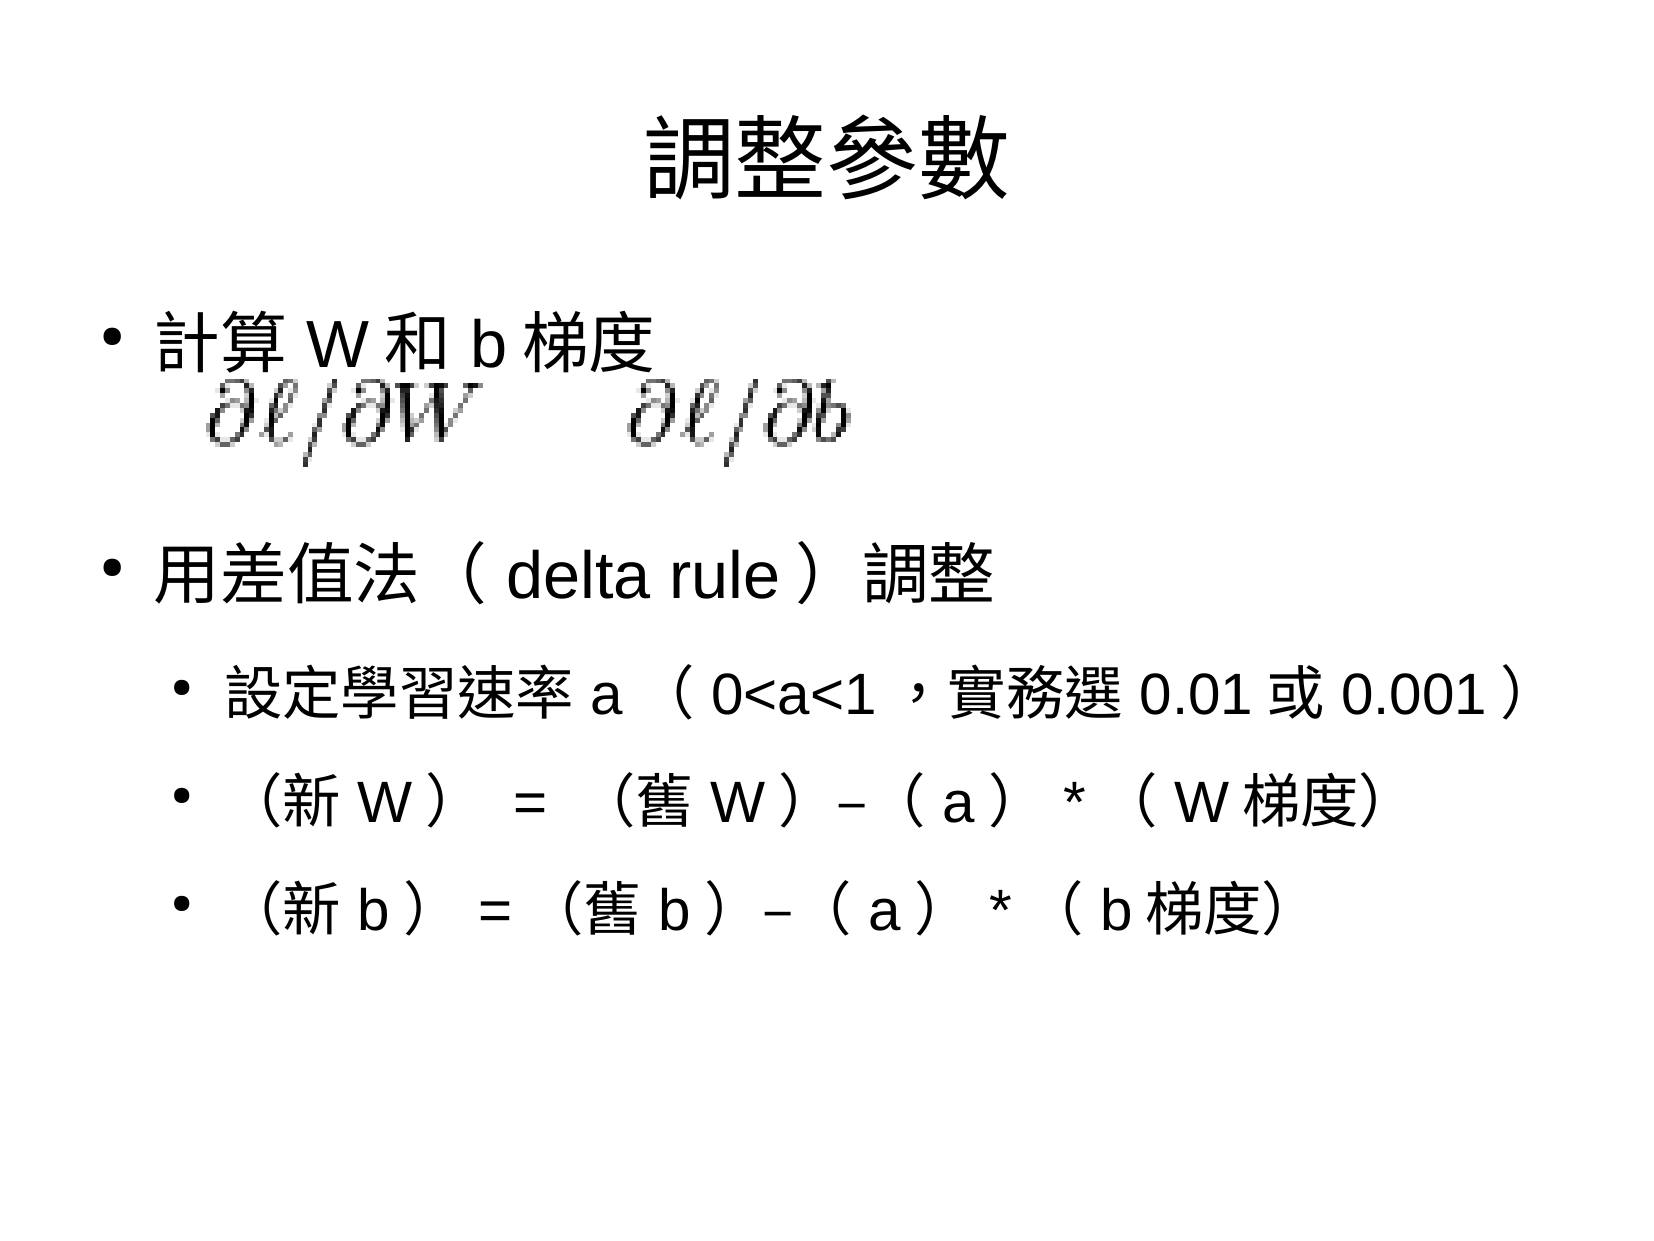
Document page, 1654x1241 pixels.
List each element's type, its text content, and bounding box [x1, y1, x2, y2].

list 計算W和b梯度 用差值法（delta rule）調整 設定學習速率a（0<a<1，實務選0.01或0.001） （新W） = （舊W）–（a）*（W梯度） （新b）=（舊b）–（a）*（b梯度） [82, 290, 1571, 1109]
picture [627, 379, 851, 467]
title 調整參數 [82, 49, 1571, 257]
picture [206, 379, 483, 467]
